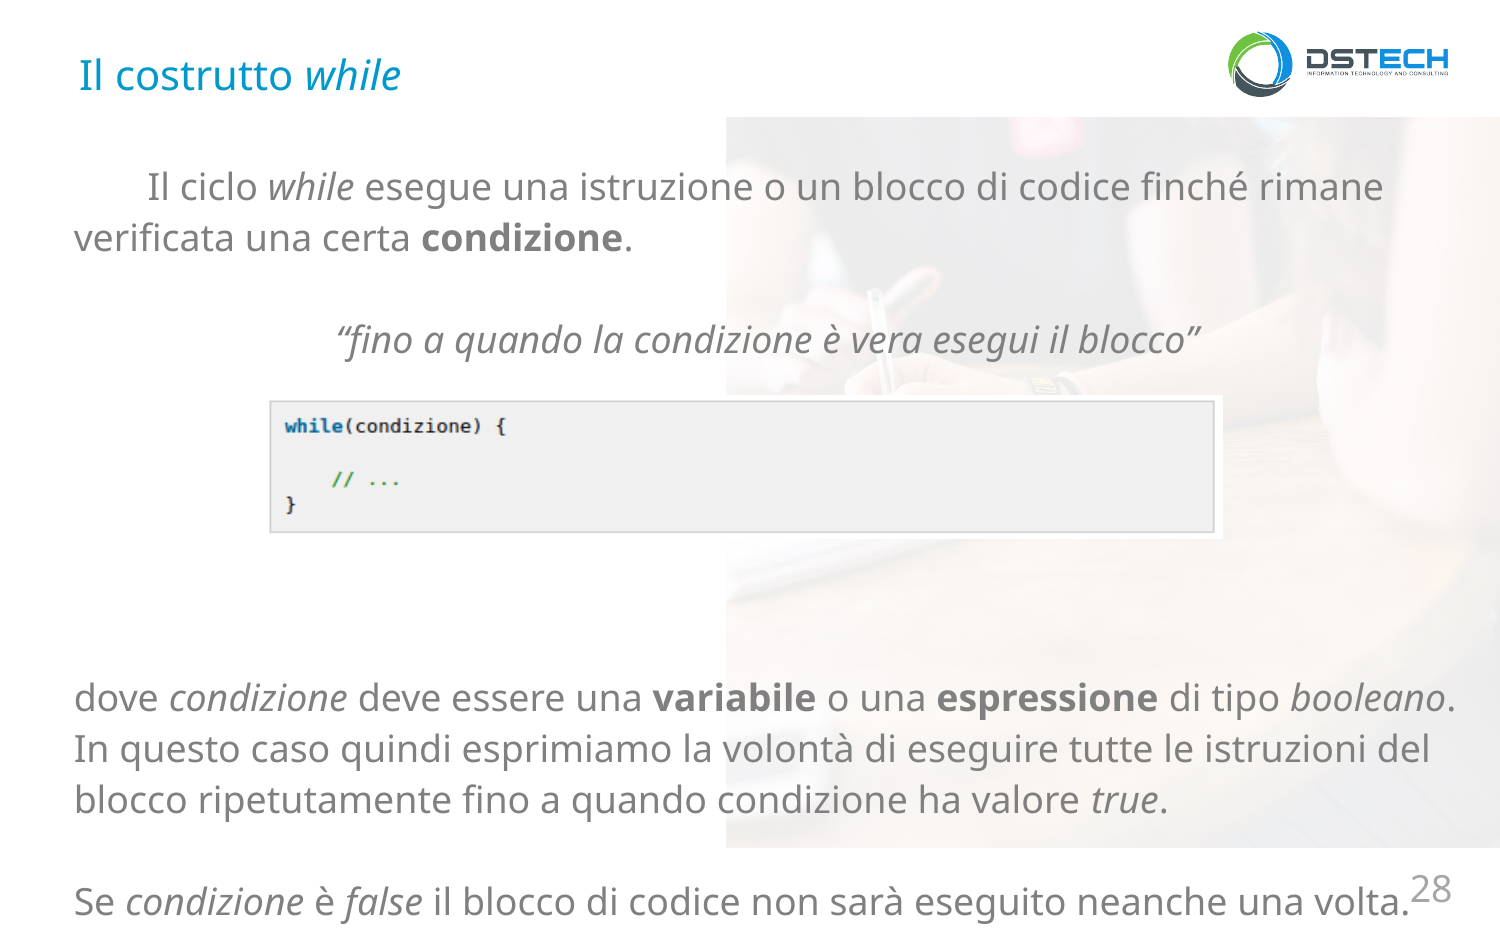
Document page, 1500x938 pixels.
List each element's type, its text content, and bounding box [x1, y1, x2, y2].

text_box Il costrutto while [64, 41, 1152, 101]
picture [727, 117, 1500, 848]
picture [1228, 31, 1448, 97]
text_box [0, 100, 727, 855]
picture [265, 395, 1223, 540]
text_box Il ciclo while esegue una istruzione o un blocco di codice finché rimane verificata una certa condizione. “fino a quando la condizione è vera esegui il blocco” dove condizione deve essere una variabile o una espressione di tipo booleano. In questo caso quindi esprimiamo la volontà di eseguire tutte le istruzioni del blocco ripetutamente fino a quando condizione ha valore true. Se condizione è false il blocco di codice non sarà eseguito neanche una volta. [59, 153, 1477, 938]
